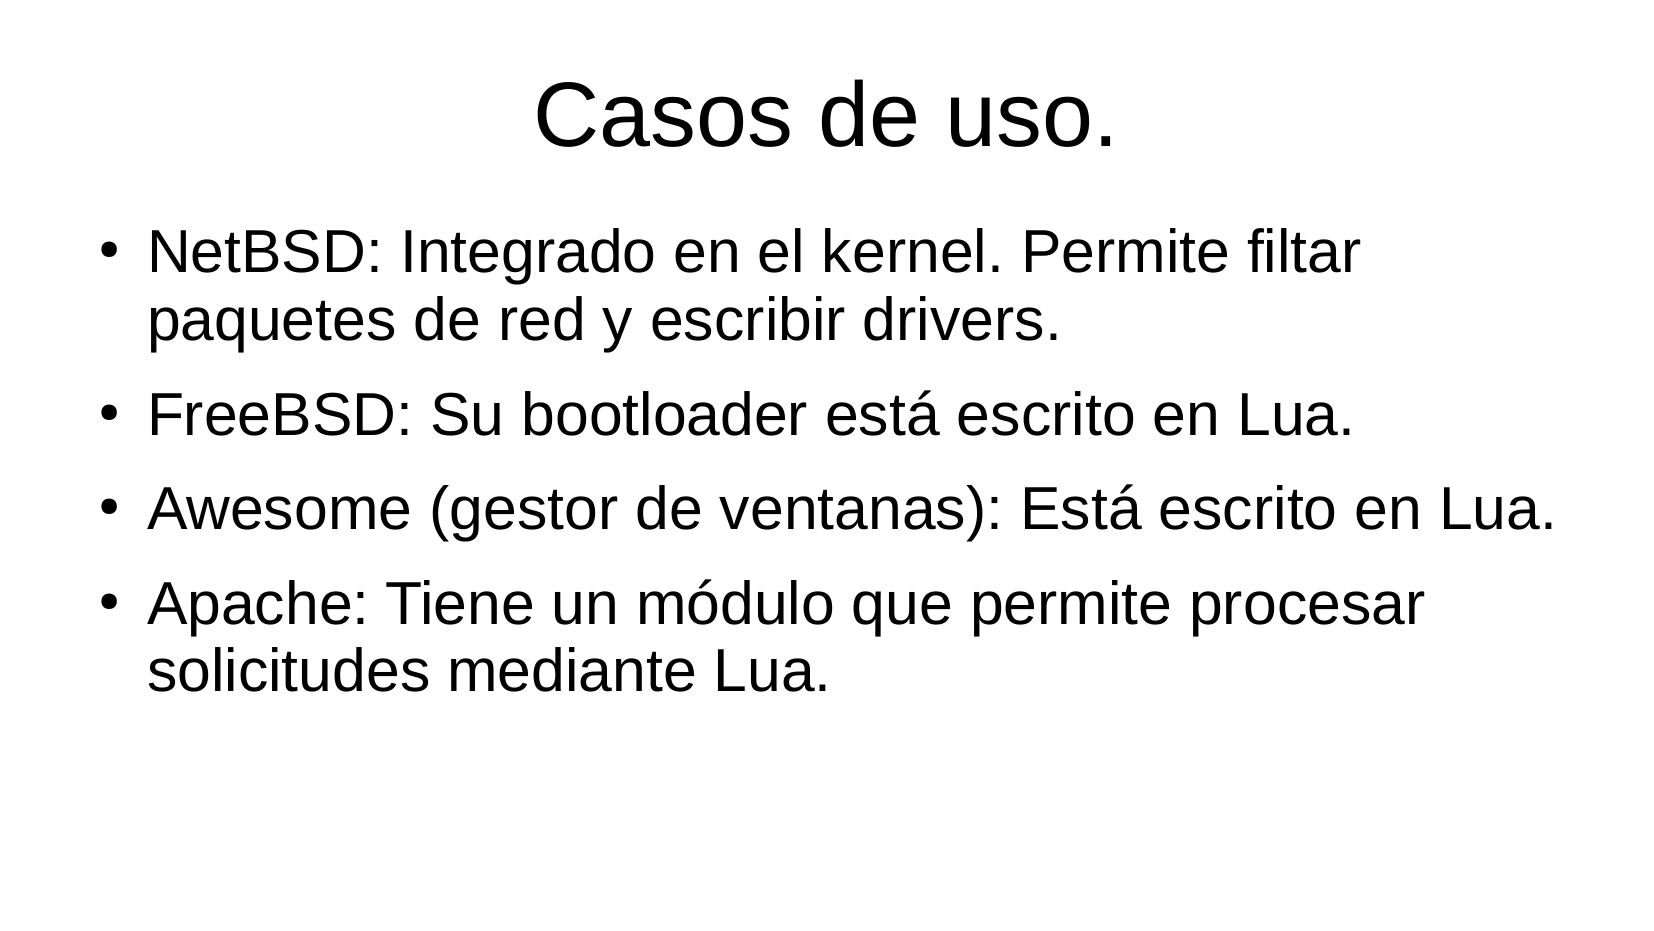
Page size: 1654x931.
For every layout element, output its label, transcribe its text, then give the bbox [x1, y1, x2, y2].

list NetBSD: Integrado en el kernel. Permite filtar paquetes de red y escribir drivers. FreeBSD: Su bootloader está escrito en Lua. Awesome (gestor de ventanas): Está escrito en Lua. Apache: Tiene un módulo que permite procesar solicitudes mediante Lua. [82, 217, 1571, 758]
title Casos de uso. [82, 37, 1571, 193]
